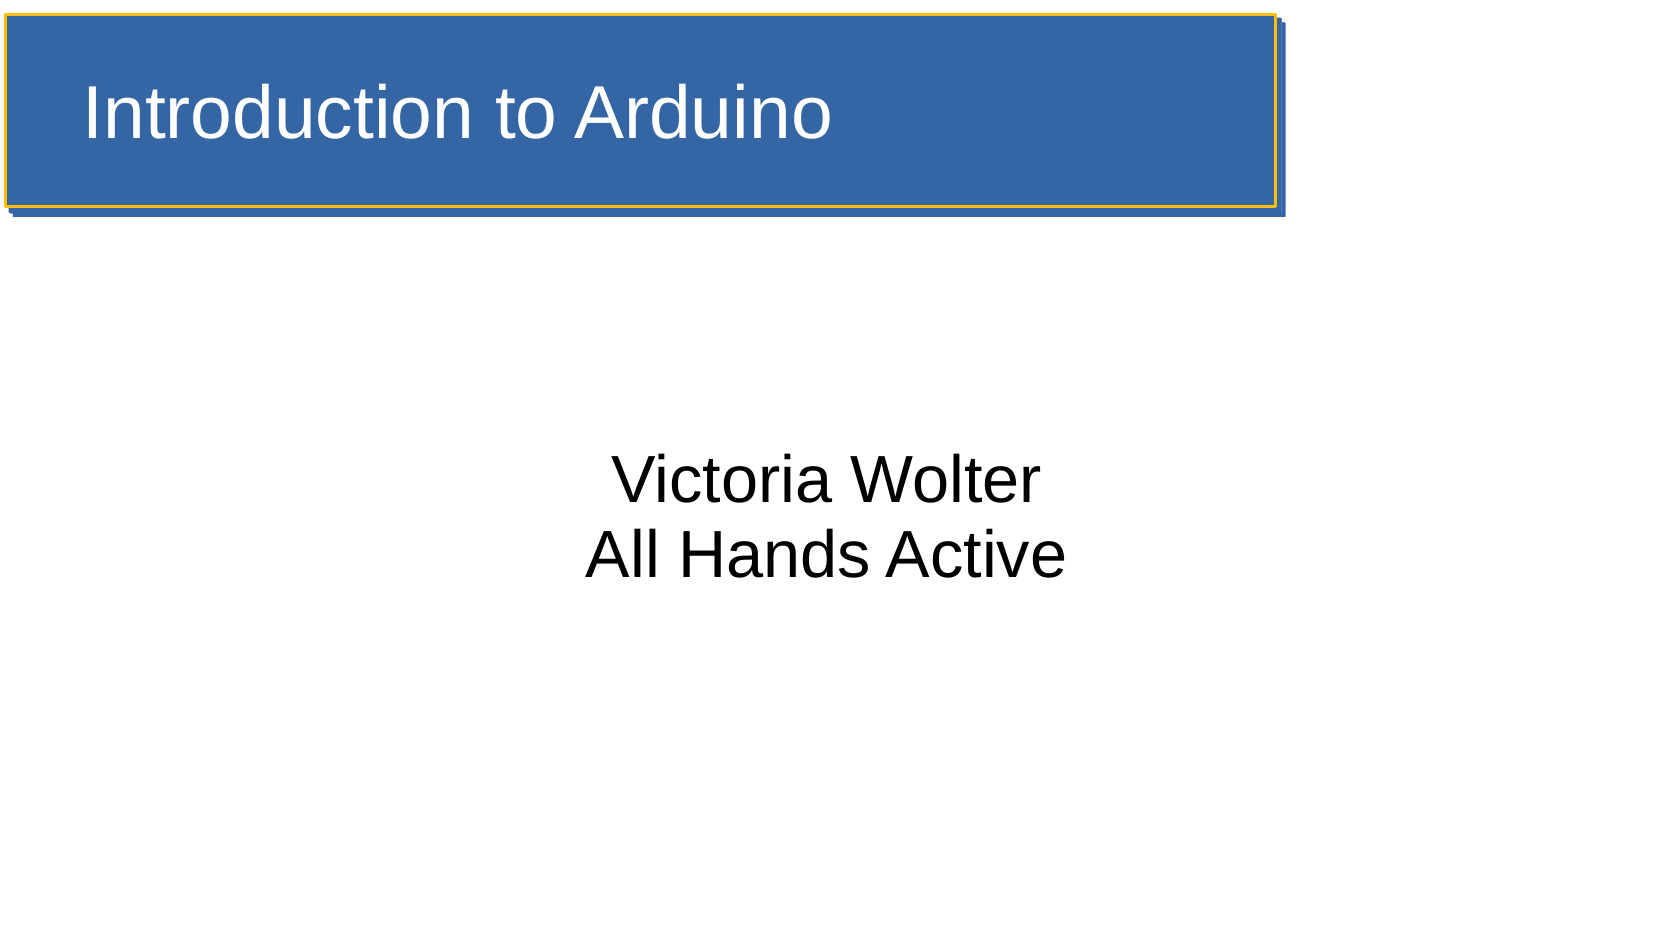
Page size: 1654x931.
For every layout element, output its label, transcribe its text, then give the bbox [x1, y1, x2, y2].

subtitle Victoria Wolter All Hands Active [88, 236, 1565, 798]
title Introduction to Arduino [82, 35, 1235, 189]
